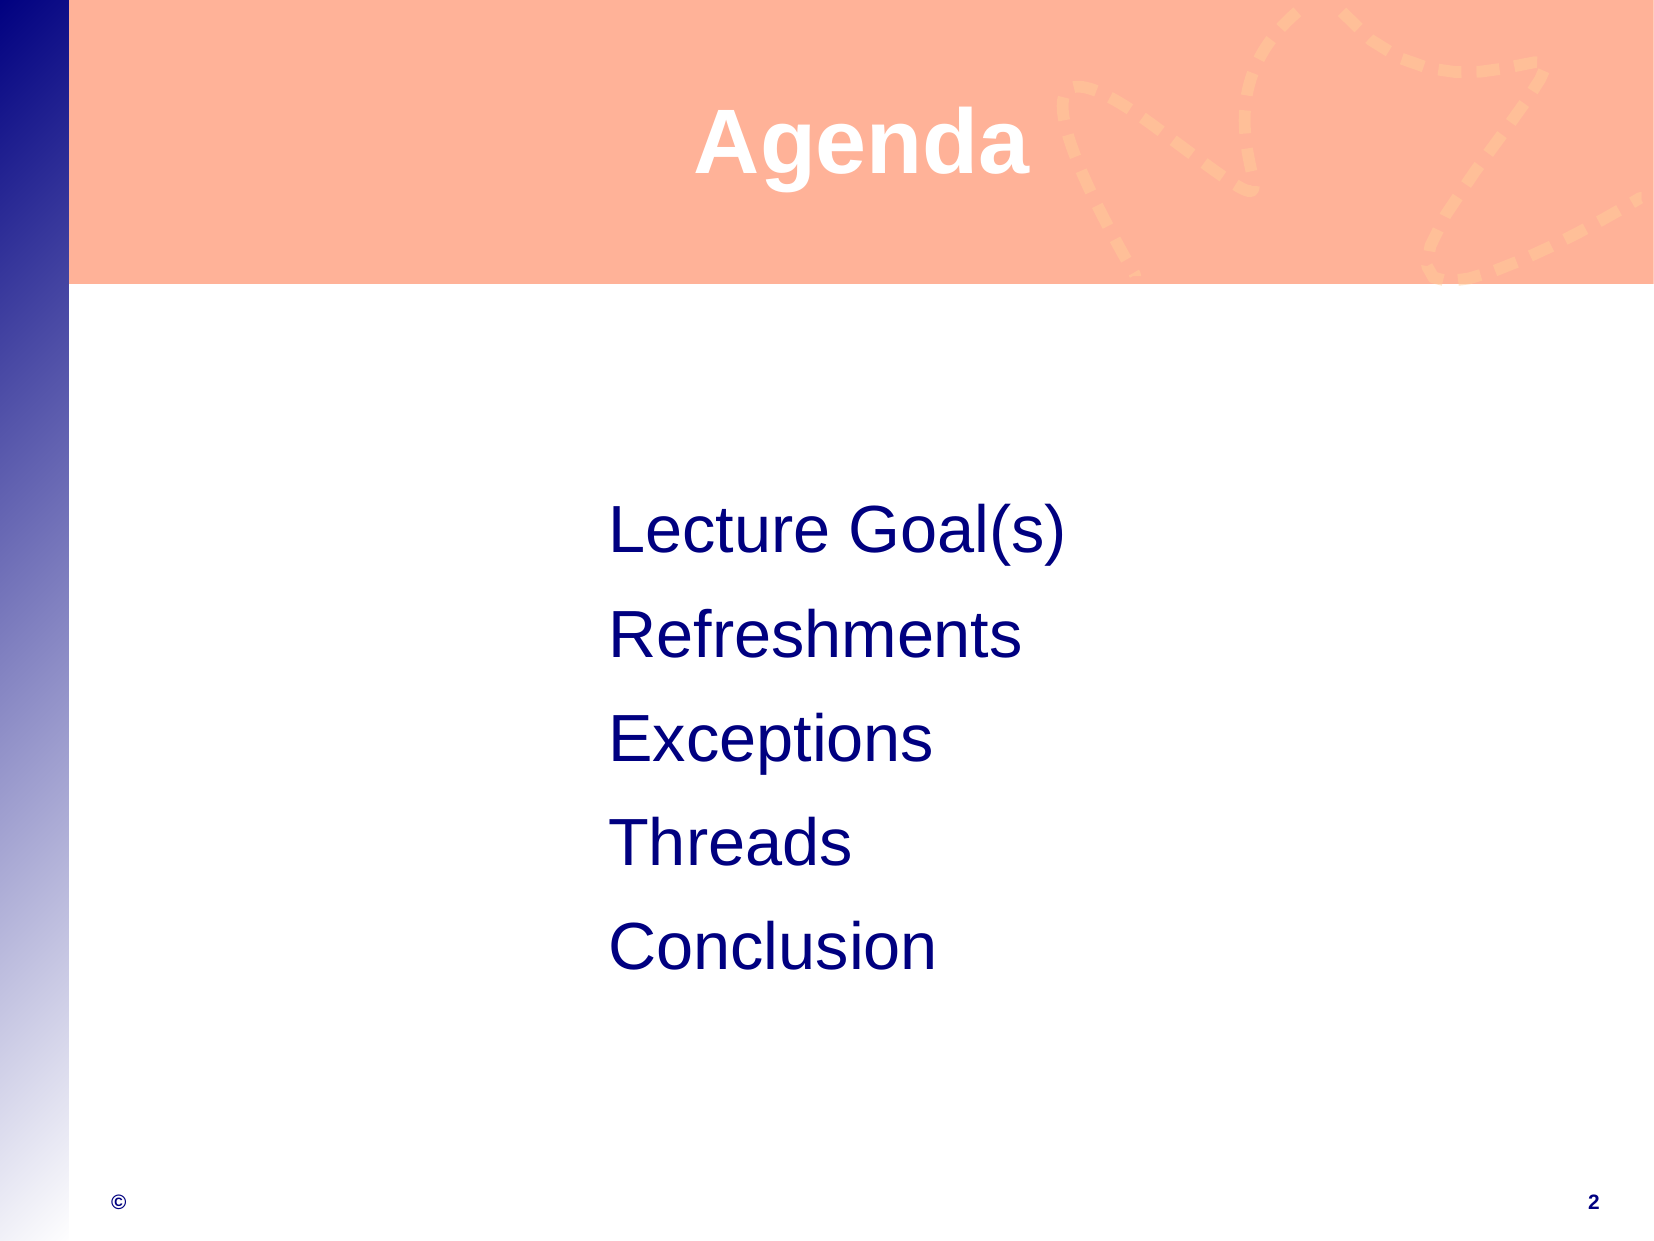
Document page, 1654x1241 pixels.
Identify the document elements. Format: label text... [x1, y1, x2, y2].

list Lecture Goal(s) Refreshments Exceptions Threads Conclusion [590, 492, 1134, 985]
title Agenda [70, 37, 1654, 246]
